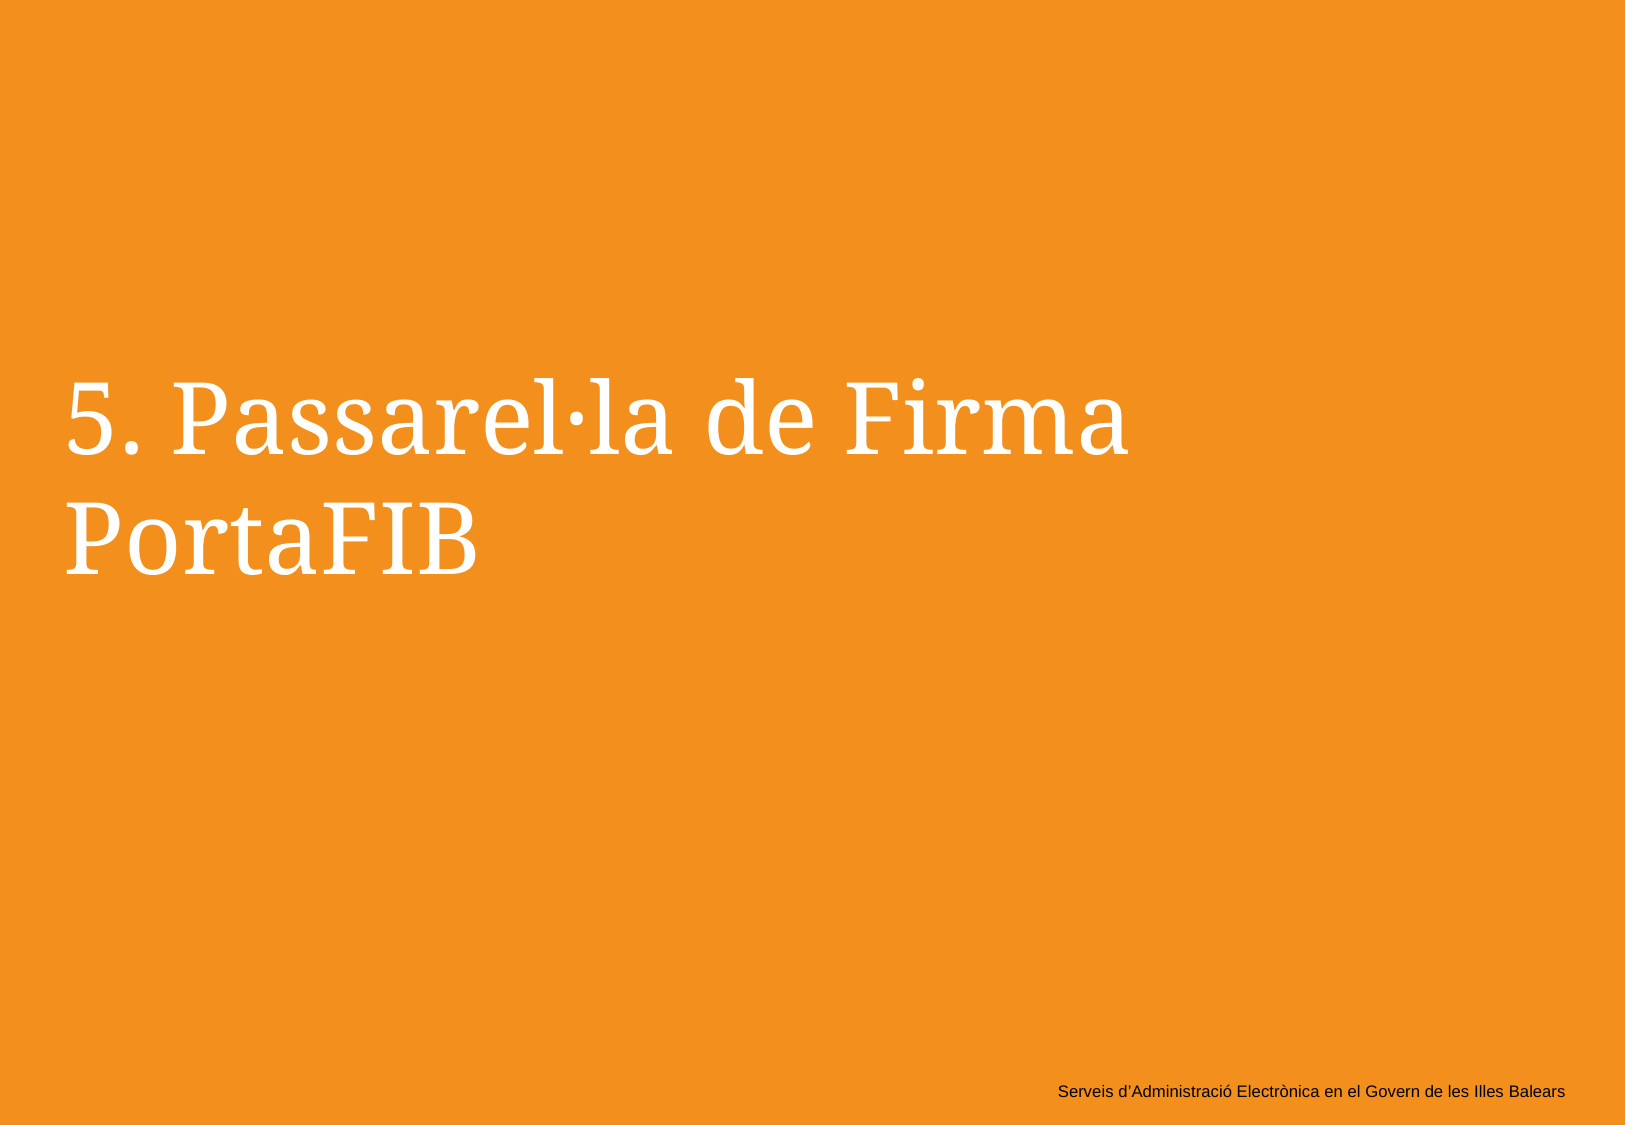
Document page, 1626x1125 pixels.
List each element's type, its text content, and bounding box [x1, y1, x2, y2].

title 5. Passarel·la de Firma PortaFIB [63, 354, 1561, 476]
